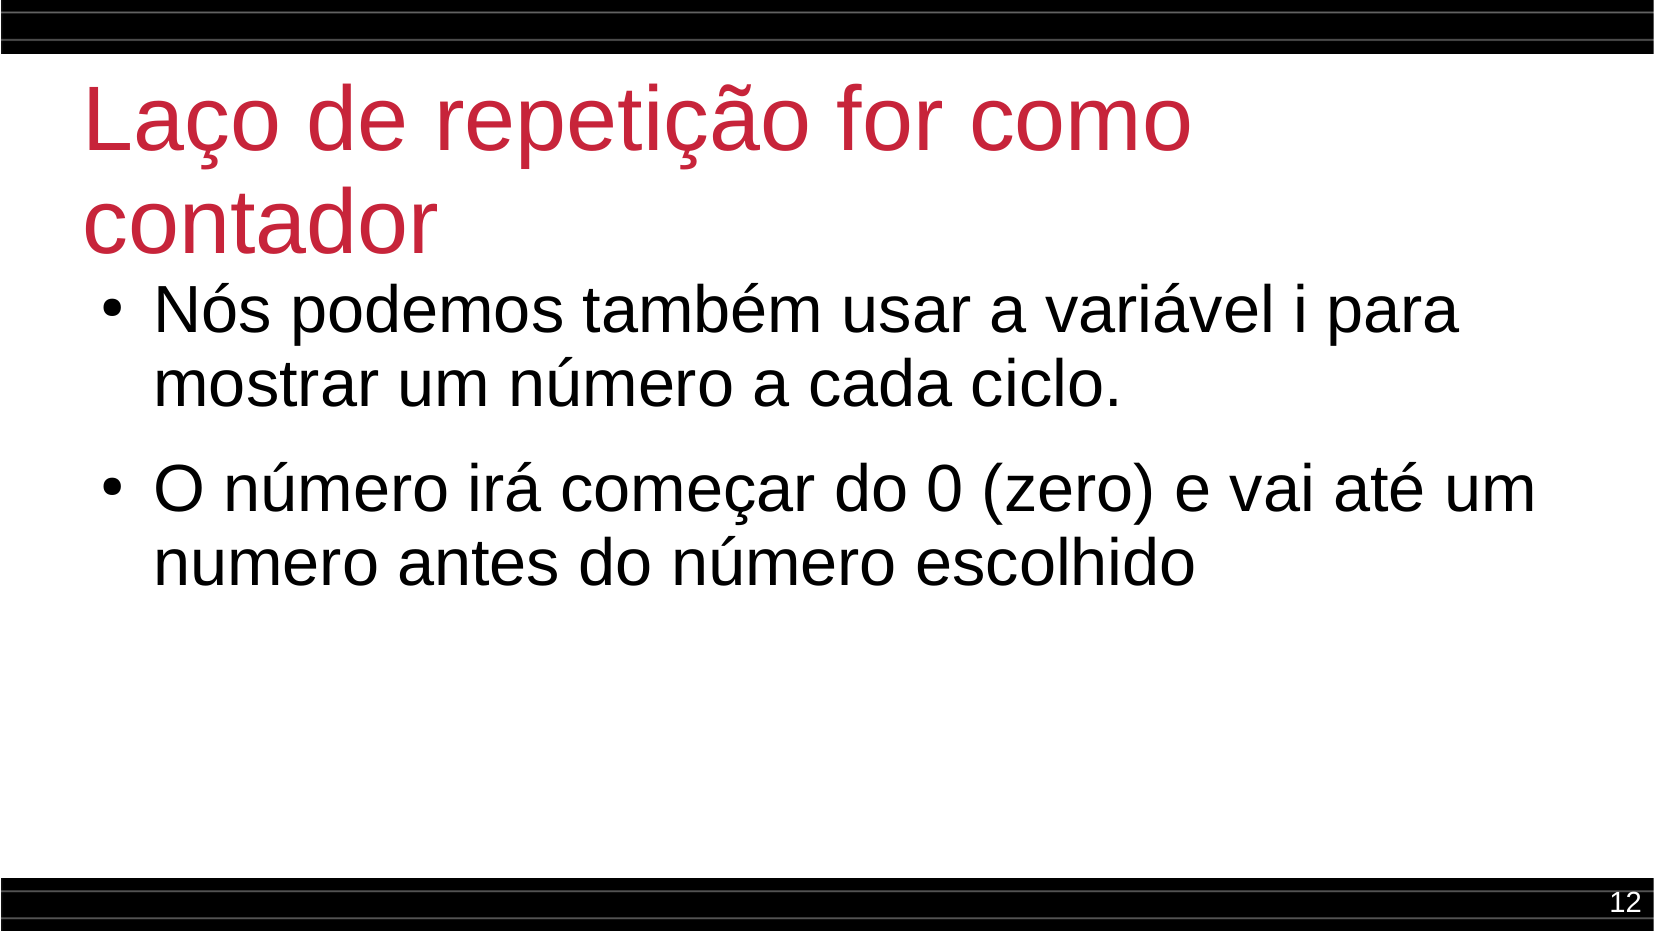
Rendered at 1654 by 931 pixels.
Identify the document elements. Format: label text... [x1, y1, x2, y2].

picture [1, 0, 1654, 54]
title Laço de repetição for como contador [82, 67, 1571, 271]
list Nós podemos também usar a variável i para mostrar um número a cada ciclo. O número irá começar do 0 (zero) e vai até um numero antes do número escolhido [82, 271, 1571, 758]
picture [1, 878, 1654, 931]
